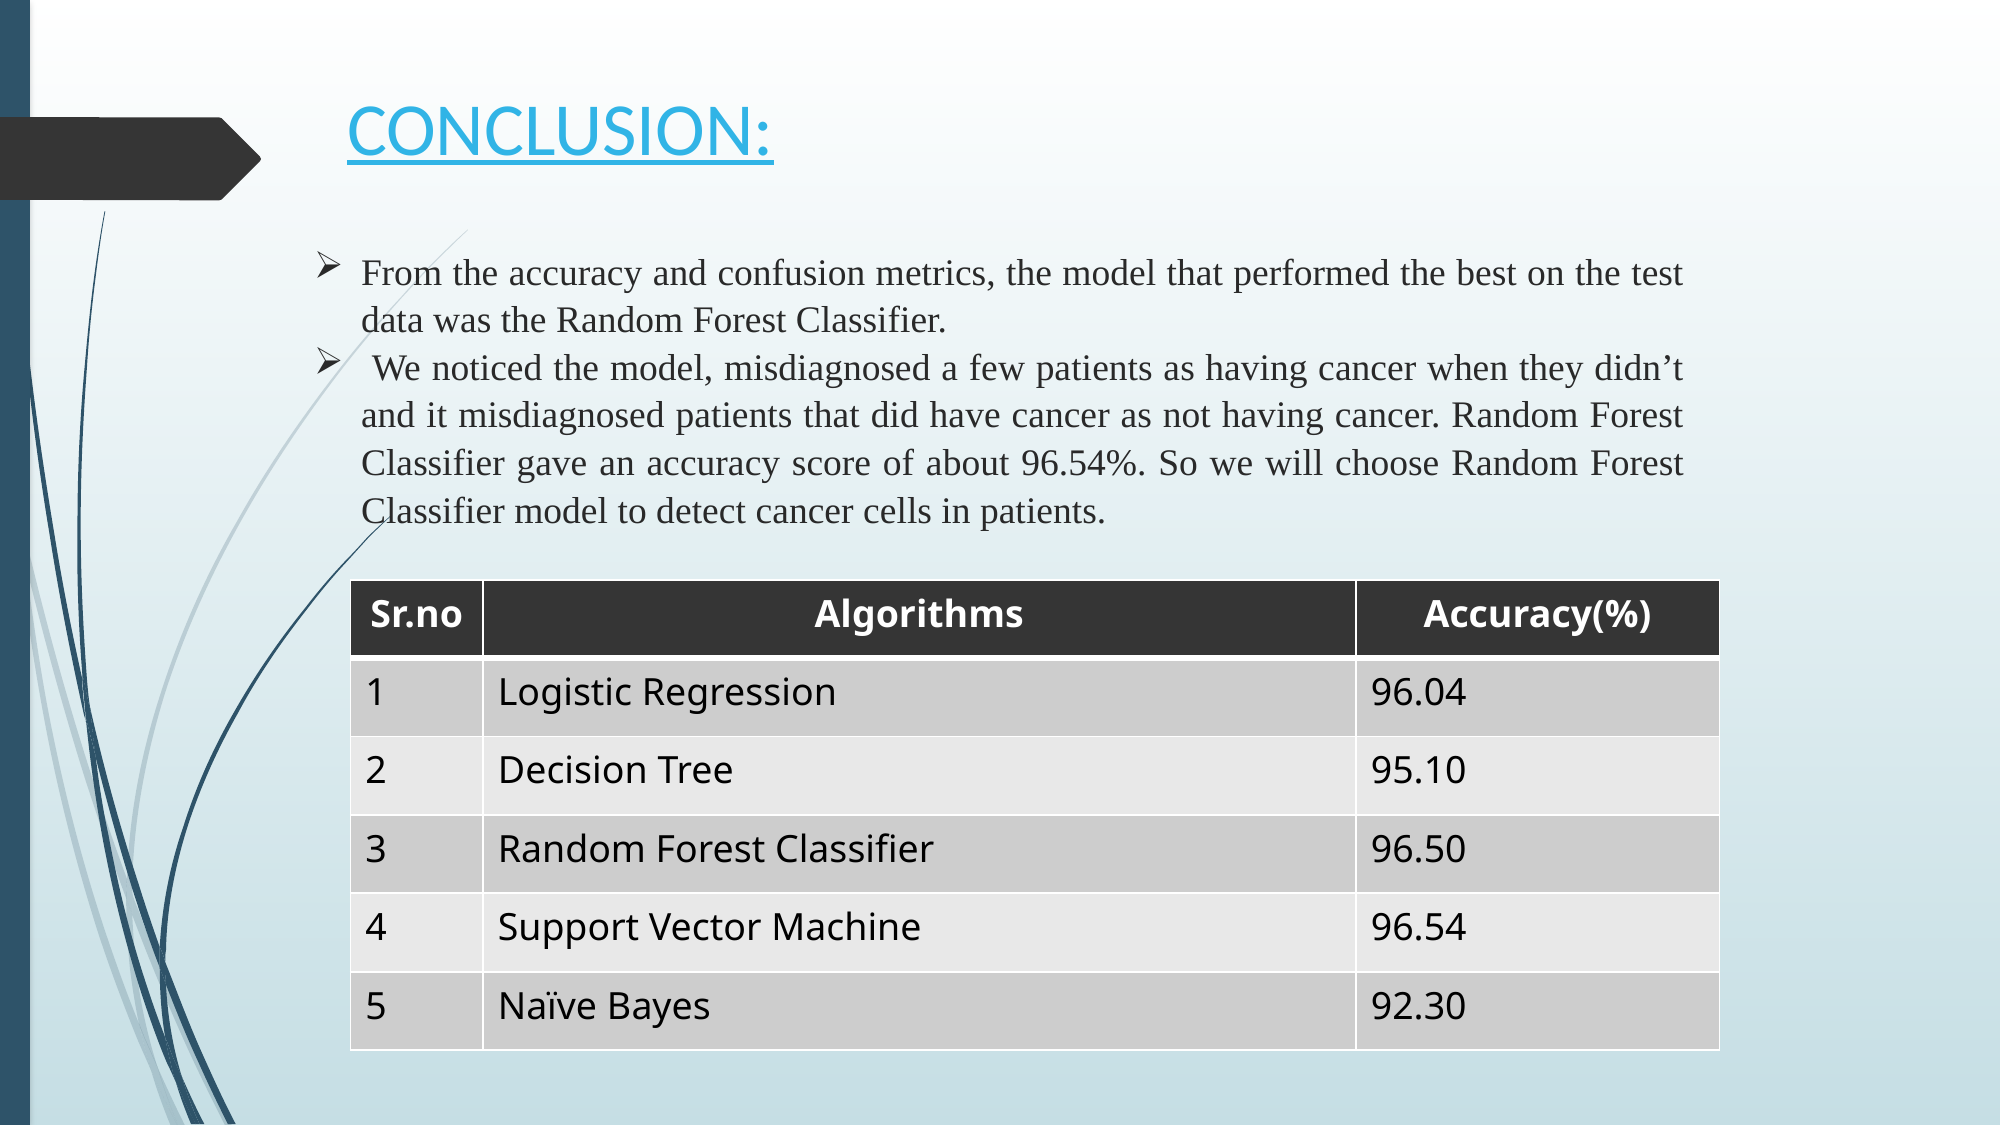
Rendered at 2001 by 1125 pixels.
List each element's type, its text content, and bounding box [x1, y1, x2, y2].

table_cell 96.04 [1357, 661, 1719, 736]
text_box CONCLUSION: [332, 73, 1720, 178]
table_cell 3 [351, 816, 482, 892]
table_header Sr.no [351, 581, 482, 655]
table_cell Decision Tree [484, 737, 1355, 814]
text_box From the accuracy and confusion metrics, the model that performed the best on the test data was the Random Forest Classifier. We noticed the model, misdiagnosed a few patients as having cancer when they didn’t and it misdiagnosed patients that did have cancer as not having cancer. Random Forest Classifier gave an accuracy score of about 96.54%. So we will choose Random Forest Classifier model to detect cancer cells in patients. [243, 237, 1703, 539]
table_cell 96.54 [1357, 894, 1719, 971]
table_cell Naïve Bayes [484, 973, 1355, 1049]
table_header Accuracy(%) [1357, 581, 1719, 655]
table_cell Random Forest Classifier [484, 816, 1355, 892]
table_cell 95.10 [1357, 737, 1719, 814]
table_cell 96.50 [1357, 816, 1719, 892]
table_cell Support Vector Machine [484, 894, 1355, 971]
table_cell 2 [351, 737, 482, 814]
table_cell Logistic Regression [484, 661, 1355, 736]
table_cell 1 [351, 661, 482, 736]
table_cell 5 [351, 973, 482, 1049]
table_header Algorithms [484, 581, 1355, 655]
table_cell 4 [351, 894, 482, 971]
table_cell 92.30 [1357, 973, 1719, 1049]
